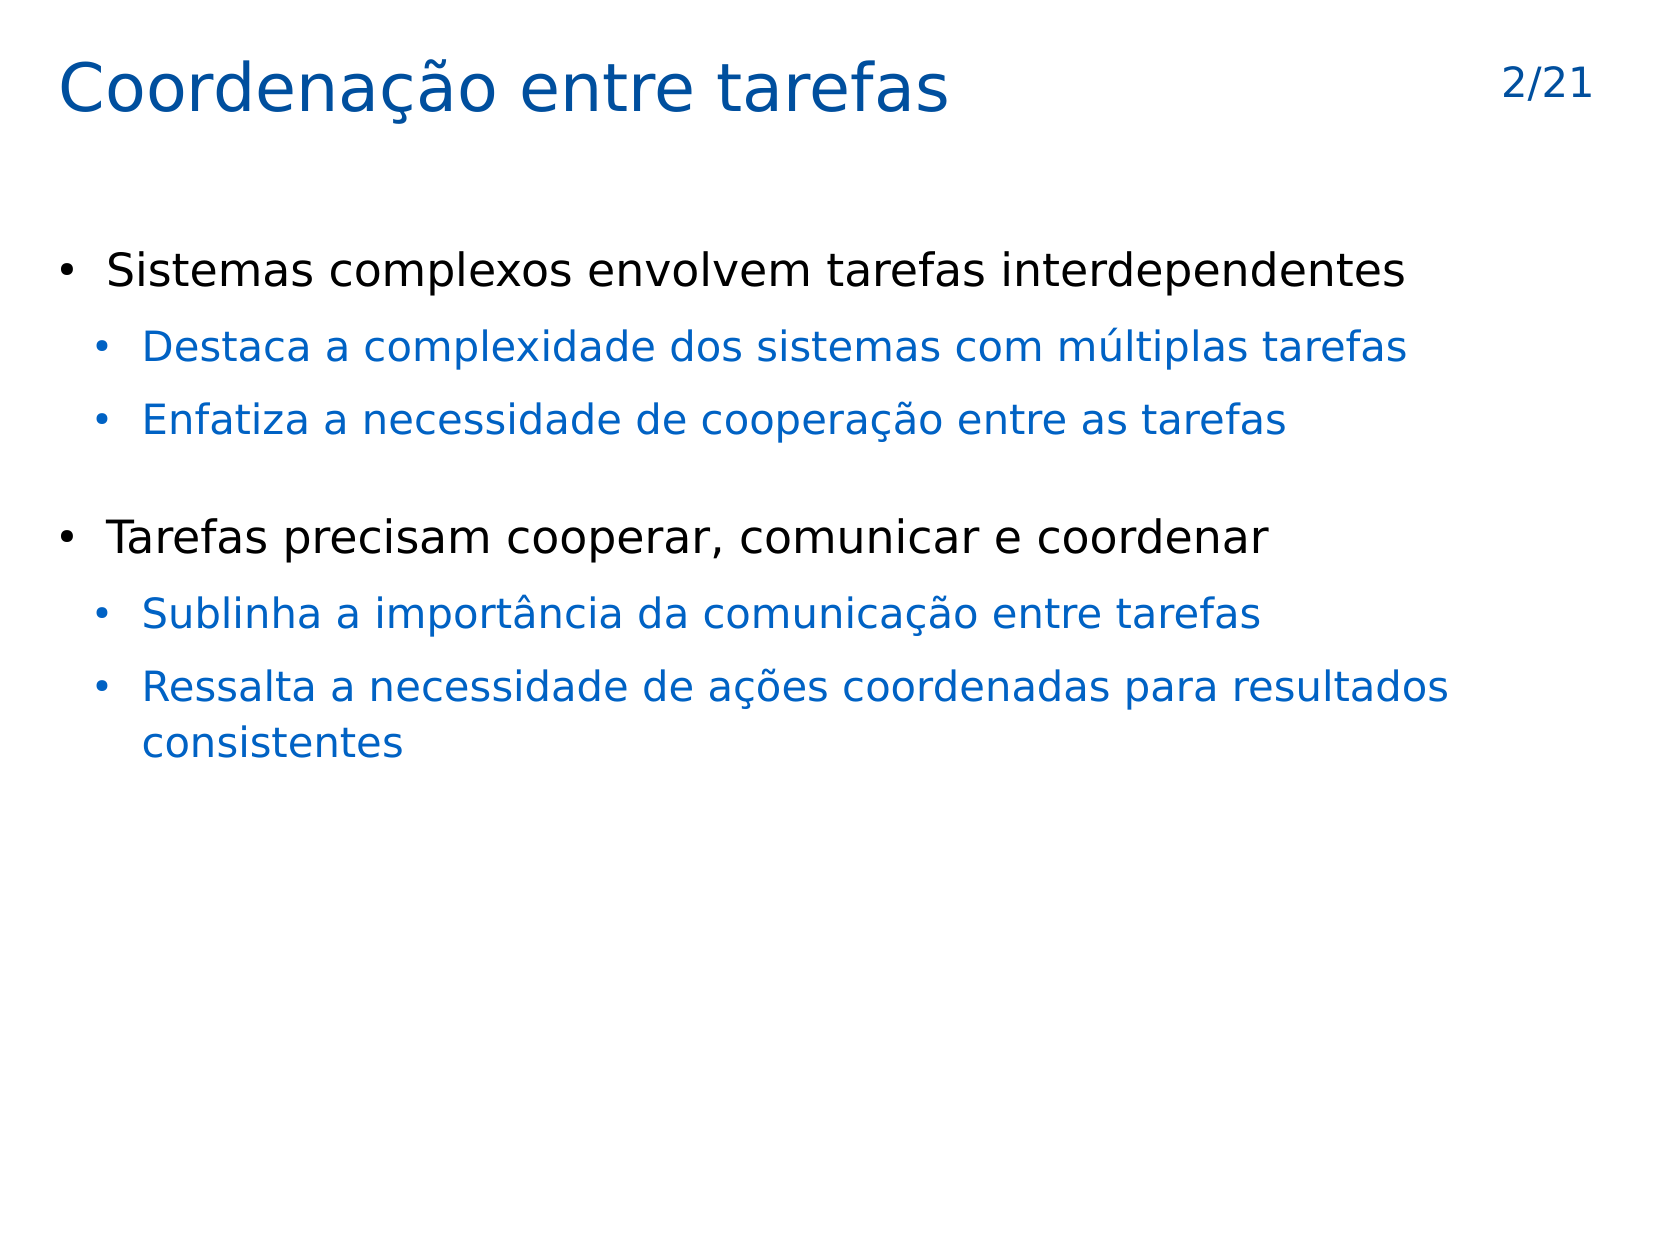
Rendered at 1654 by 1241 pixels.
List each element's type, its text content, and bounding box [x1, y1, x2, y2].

list Sistemas complexos envolvem tarefas interdependentes Destaca a complexidade dos sistemas com múltiplas tarefas Enfatiza a necessidade de cooperação entre as tarefas Tarefas precisam cooperar, comunicar e coordenar Sublinha a importância da comunicação entre tarefas Ressalta a necessidade de ações coordenadas para resultados consistentes [59, 236, 1595, 1211]
title Coordenação entre tarefas [59, 29, 1625, 148]
